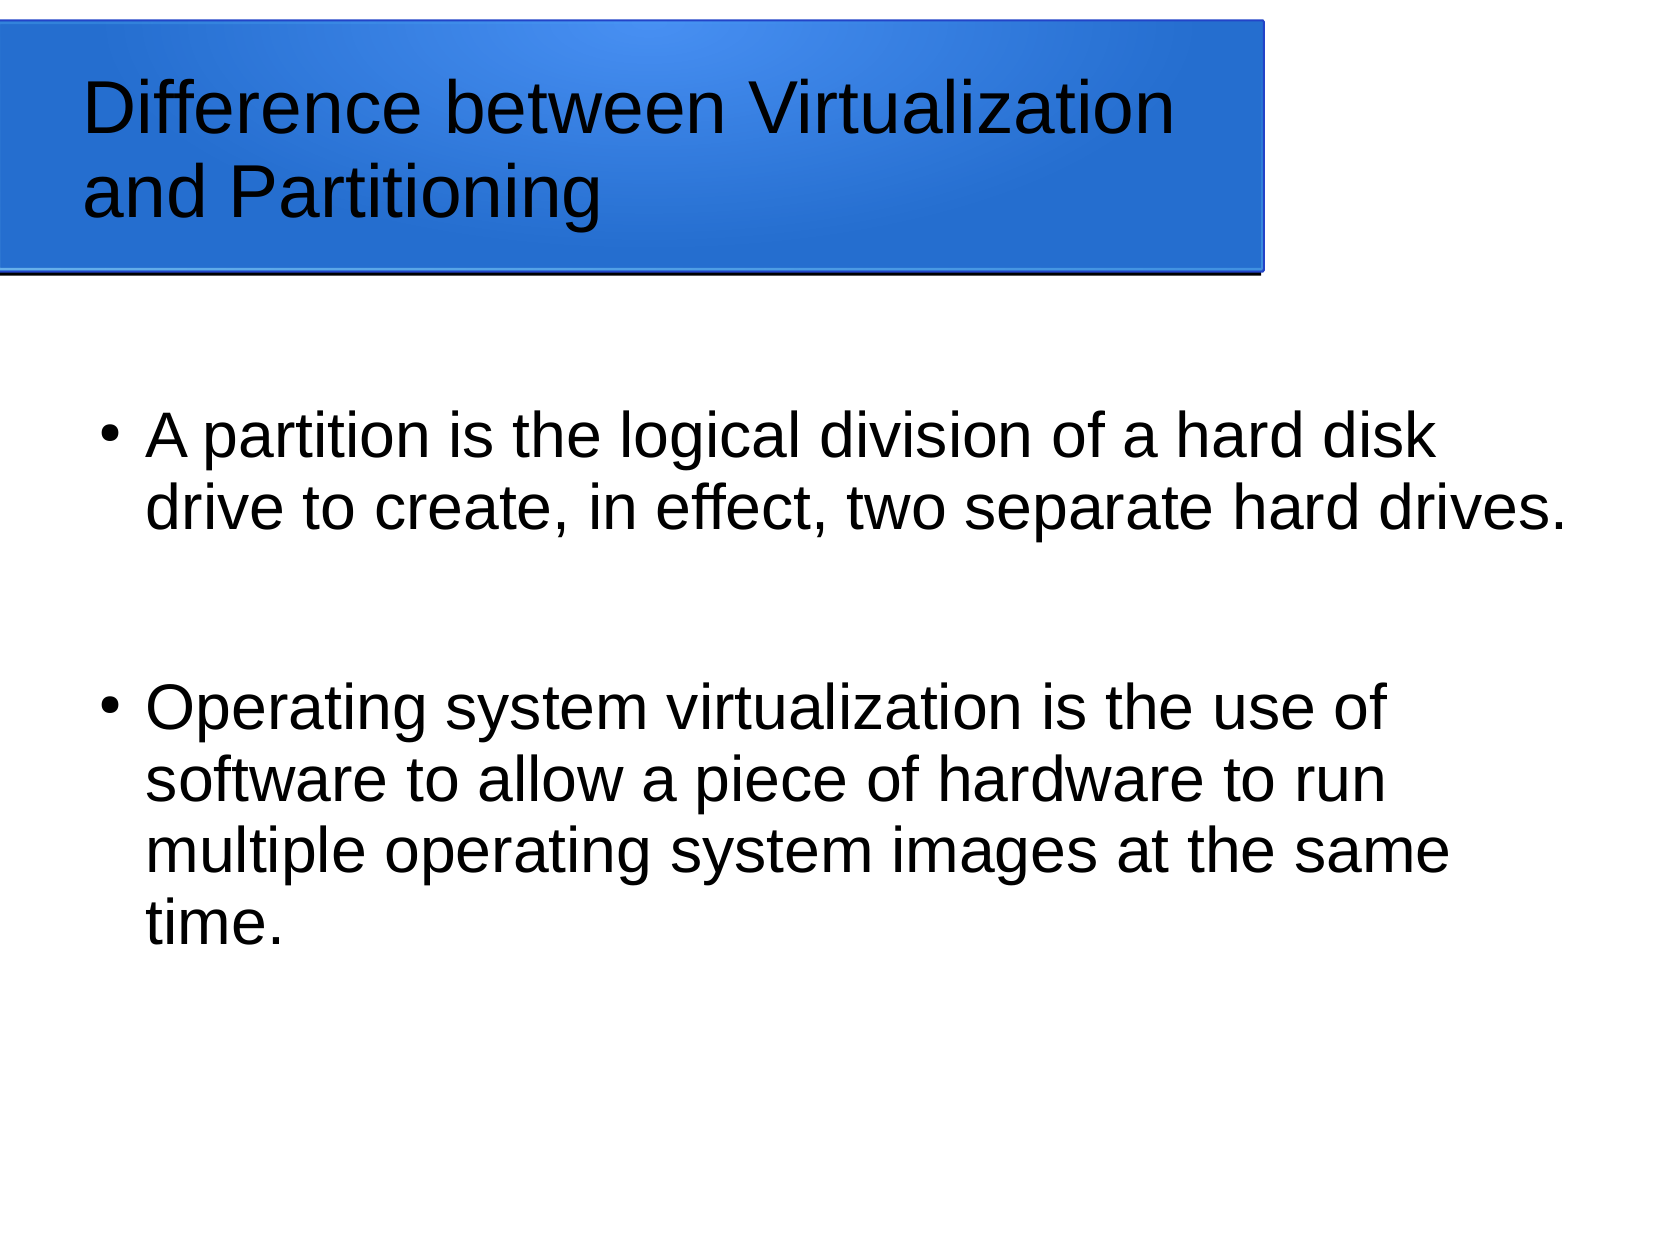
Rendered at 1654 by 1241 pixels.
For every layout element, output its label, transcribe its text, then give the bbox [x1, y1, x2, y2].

list A partition is the logical division of a hard disk drive to create, in effect, two separate hard drives. Operating system virtualization is the use of software to allow a piece of hardware to run multiple operating system images at the same time. [82, 299, 1571, 1019]
title Difference between Virtualization and Partitioning [82, 47, 1235, 252]
